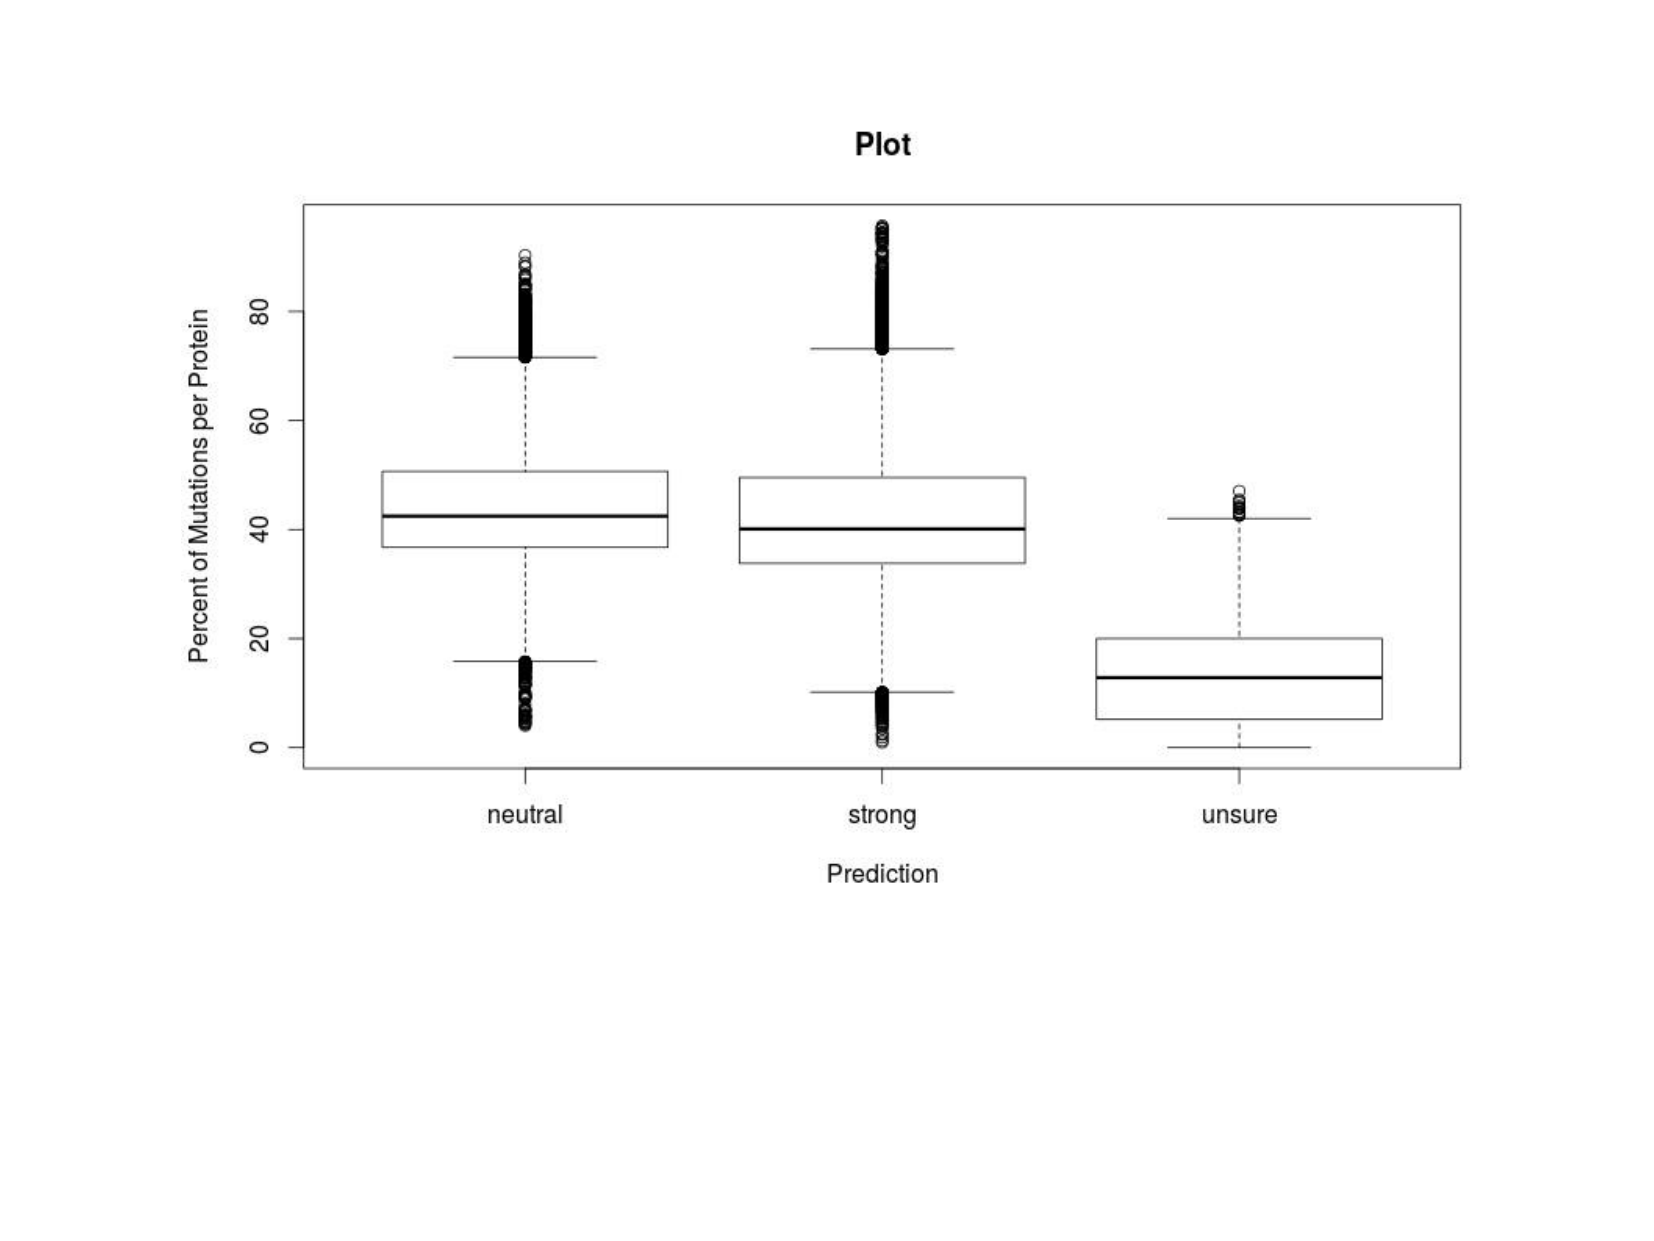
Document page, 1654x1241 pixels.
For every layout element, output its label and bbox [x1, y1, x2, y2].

picture [181, 82, 1524, 922]
